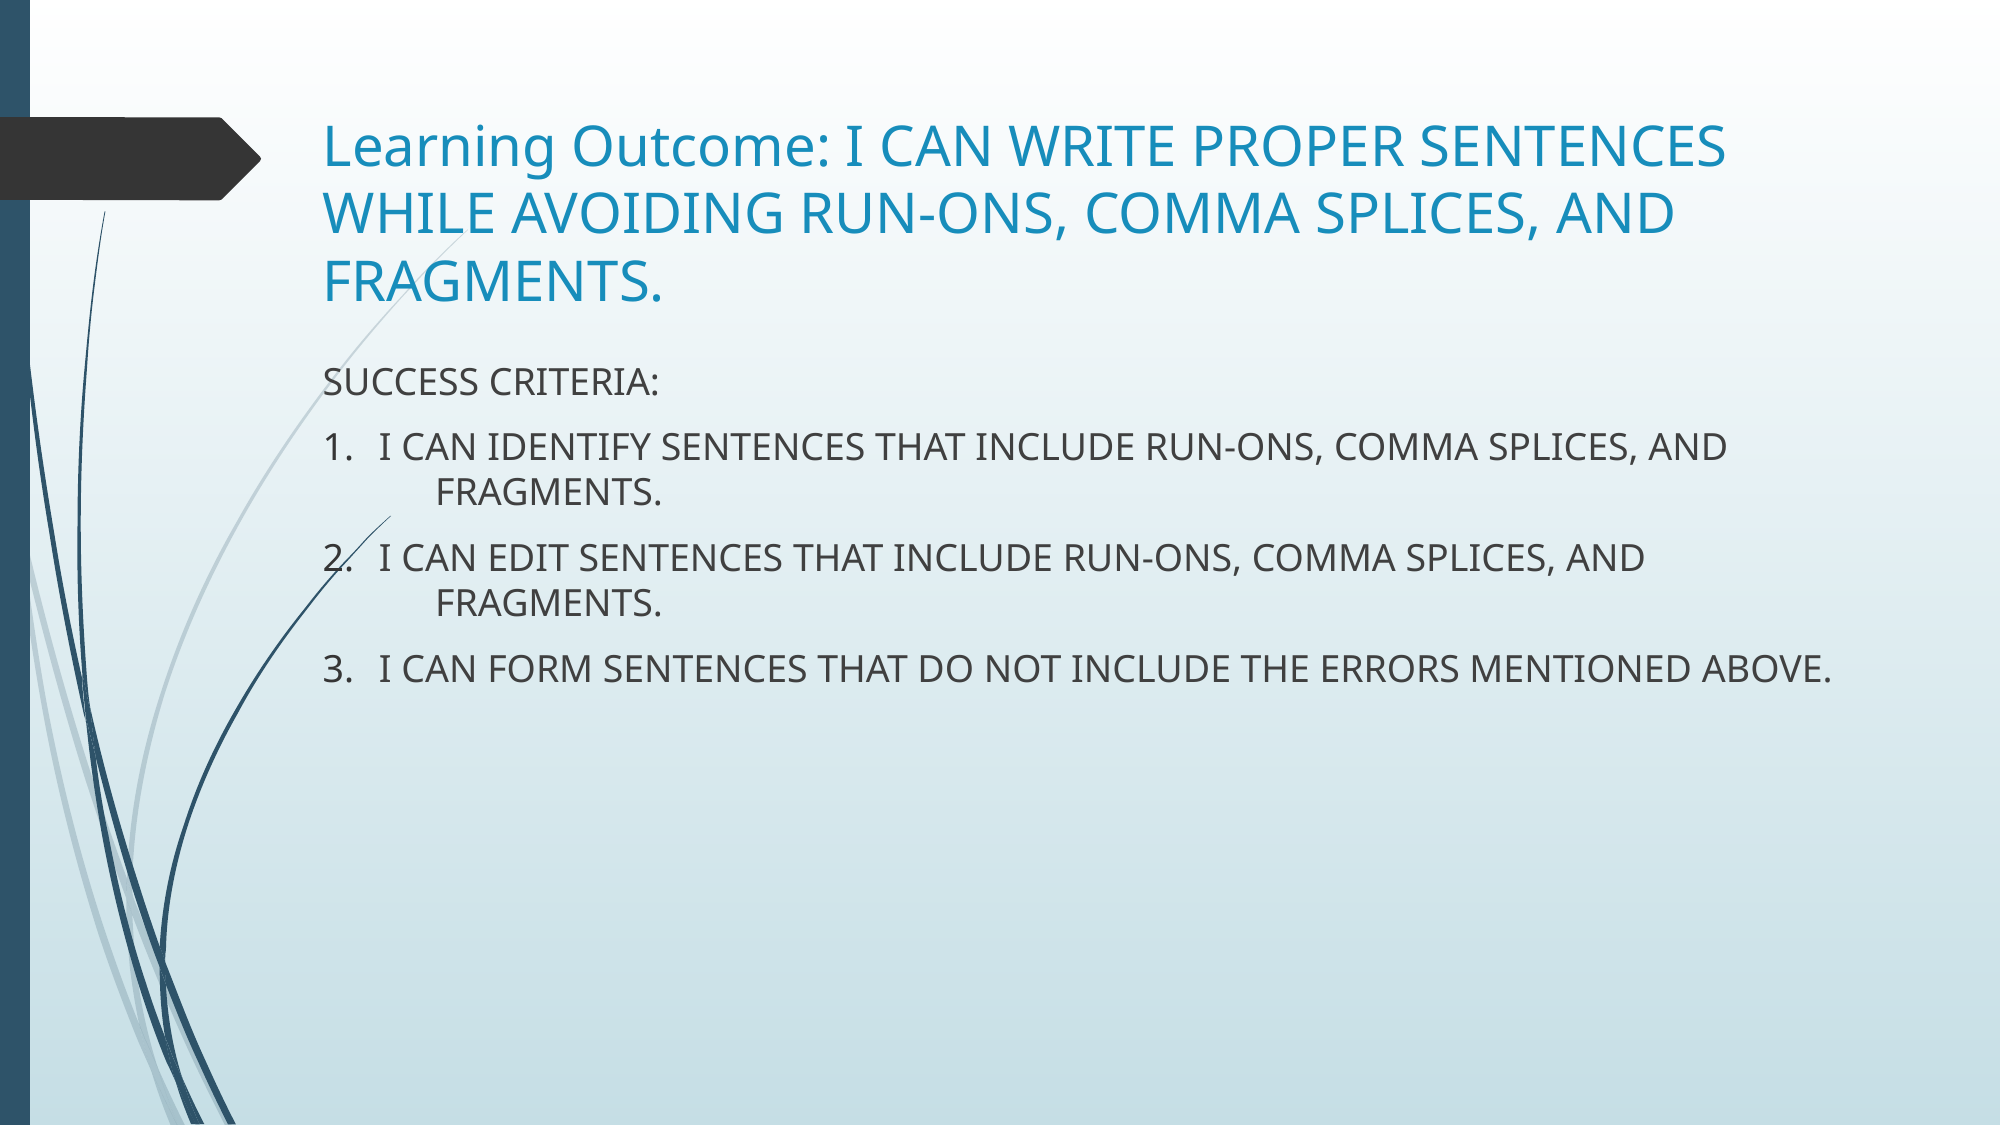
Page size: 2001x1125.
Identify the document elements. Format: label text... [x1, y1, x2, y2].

title Learning Outcome: I CAN WRITE PROPER SENTENCES WHILE AVOIDING RUN-ONS, COMMA SPLICES, AND FRAGMENTS. [307, 102, 1888, 313]
list SUCCESS CRITERIA: I CAN IDENTIFY SENTENCES THAT INCLUDE RUN-ONS, COMMA SPLICES, AND FRAGMENTS. I CAN EDIT SENTENCES THAT INCLUDE RUN-ONS, COMMA SPLICES, AND FRAGMENTS. I CAN FORM SENTENCES THAT DO NOT INCLUDE THE ERRORS MENTIONED ABOVE. [307, 350, 1888, 970]
